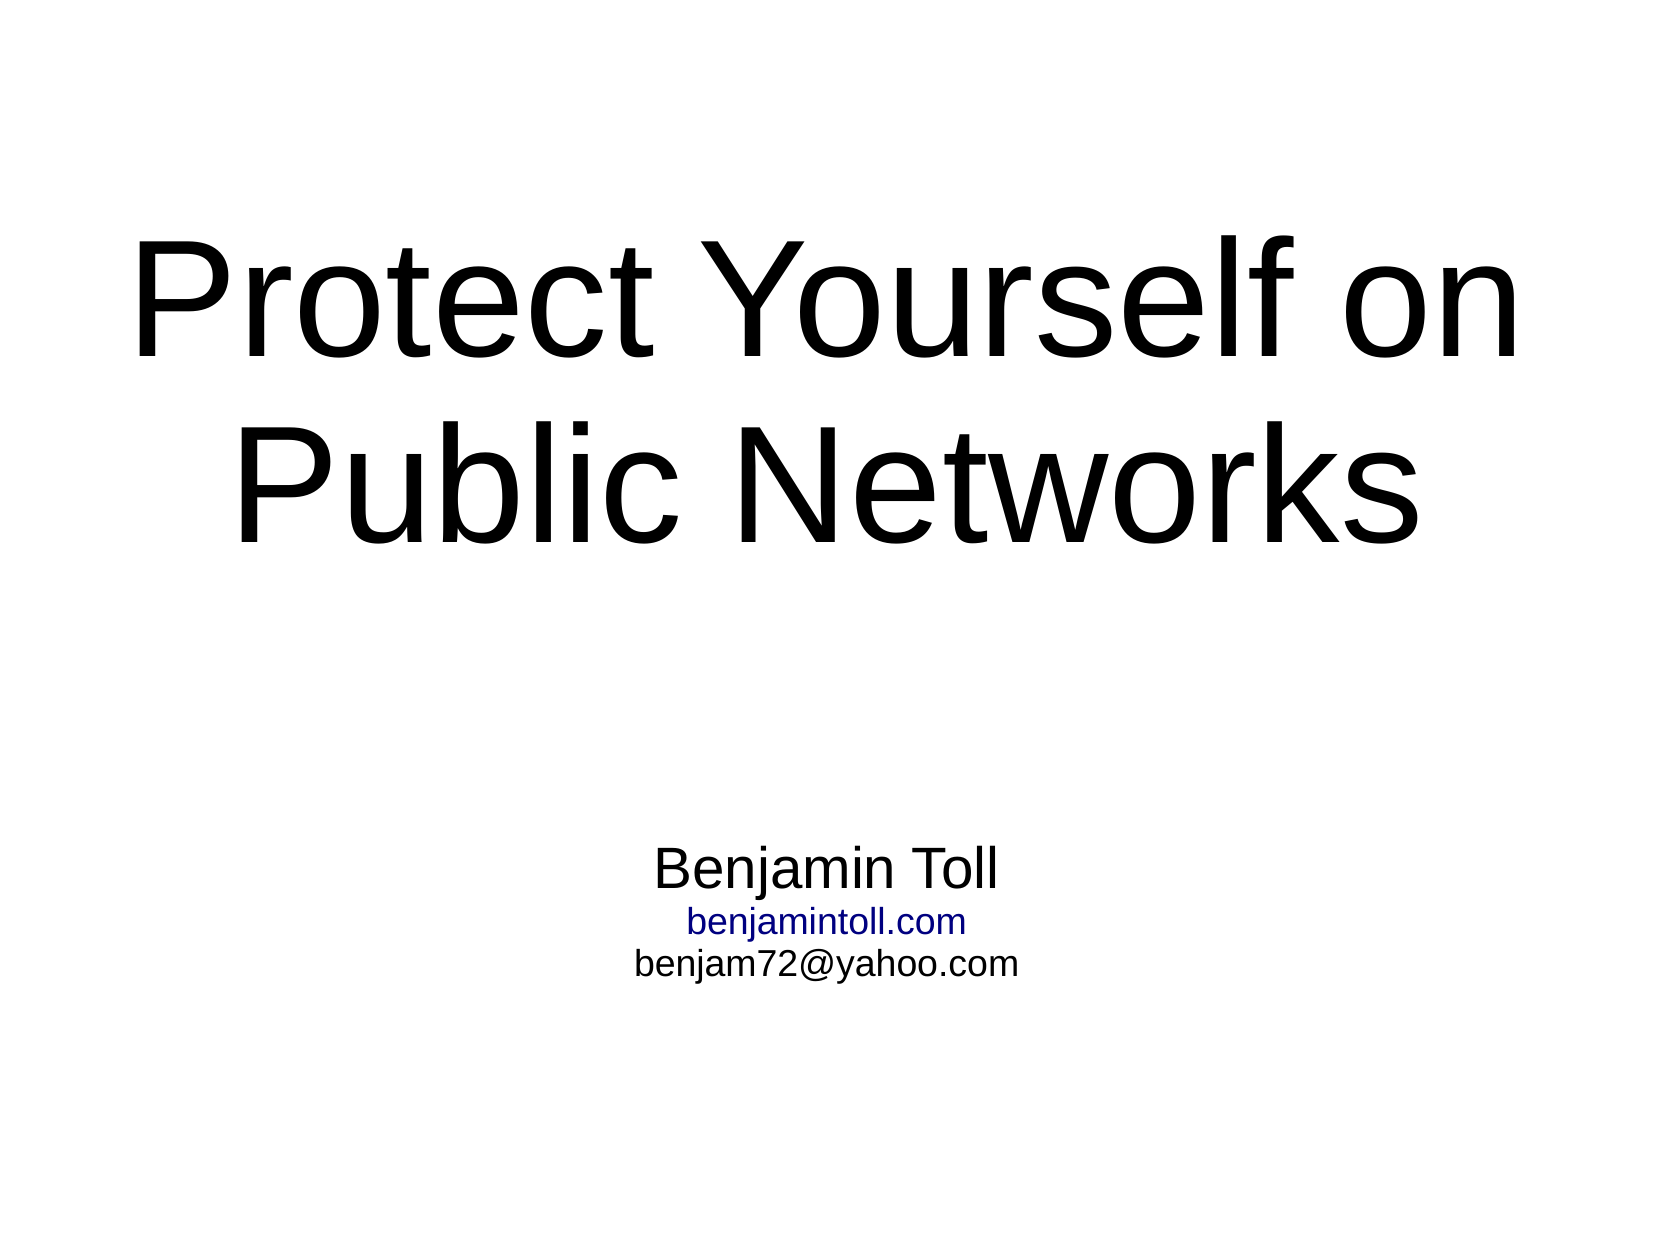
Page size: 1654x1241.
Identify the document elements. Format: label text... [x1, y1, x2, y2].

title Protect Yourself on Public Networks [82, 205, 1571, 290]
subtitle Benjamin Toll benjamintoll.com benjam72@yahoo.com [82, 290, 1571, 1010]
